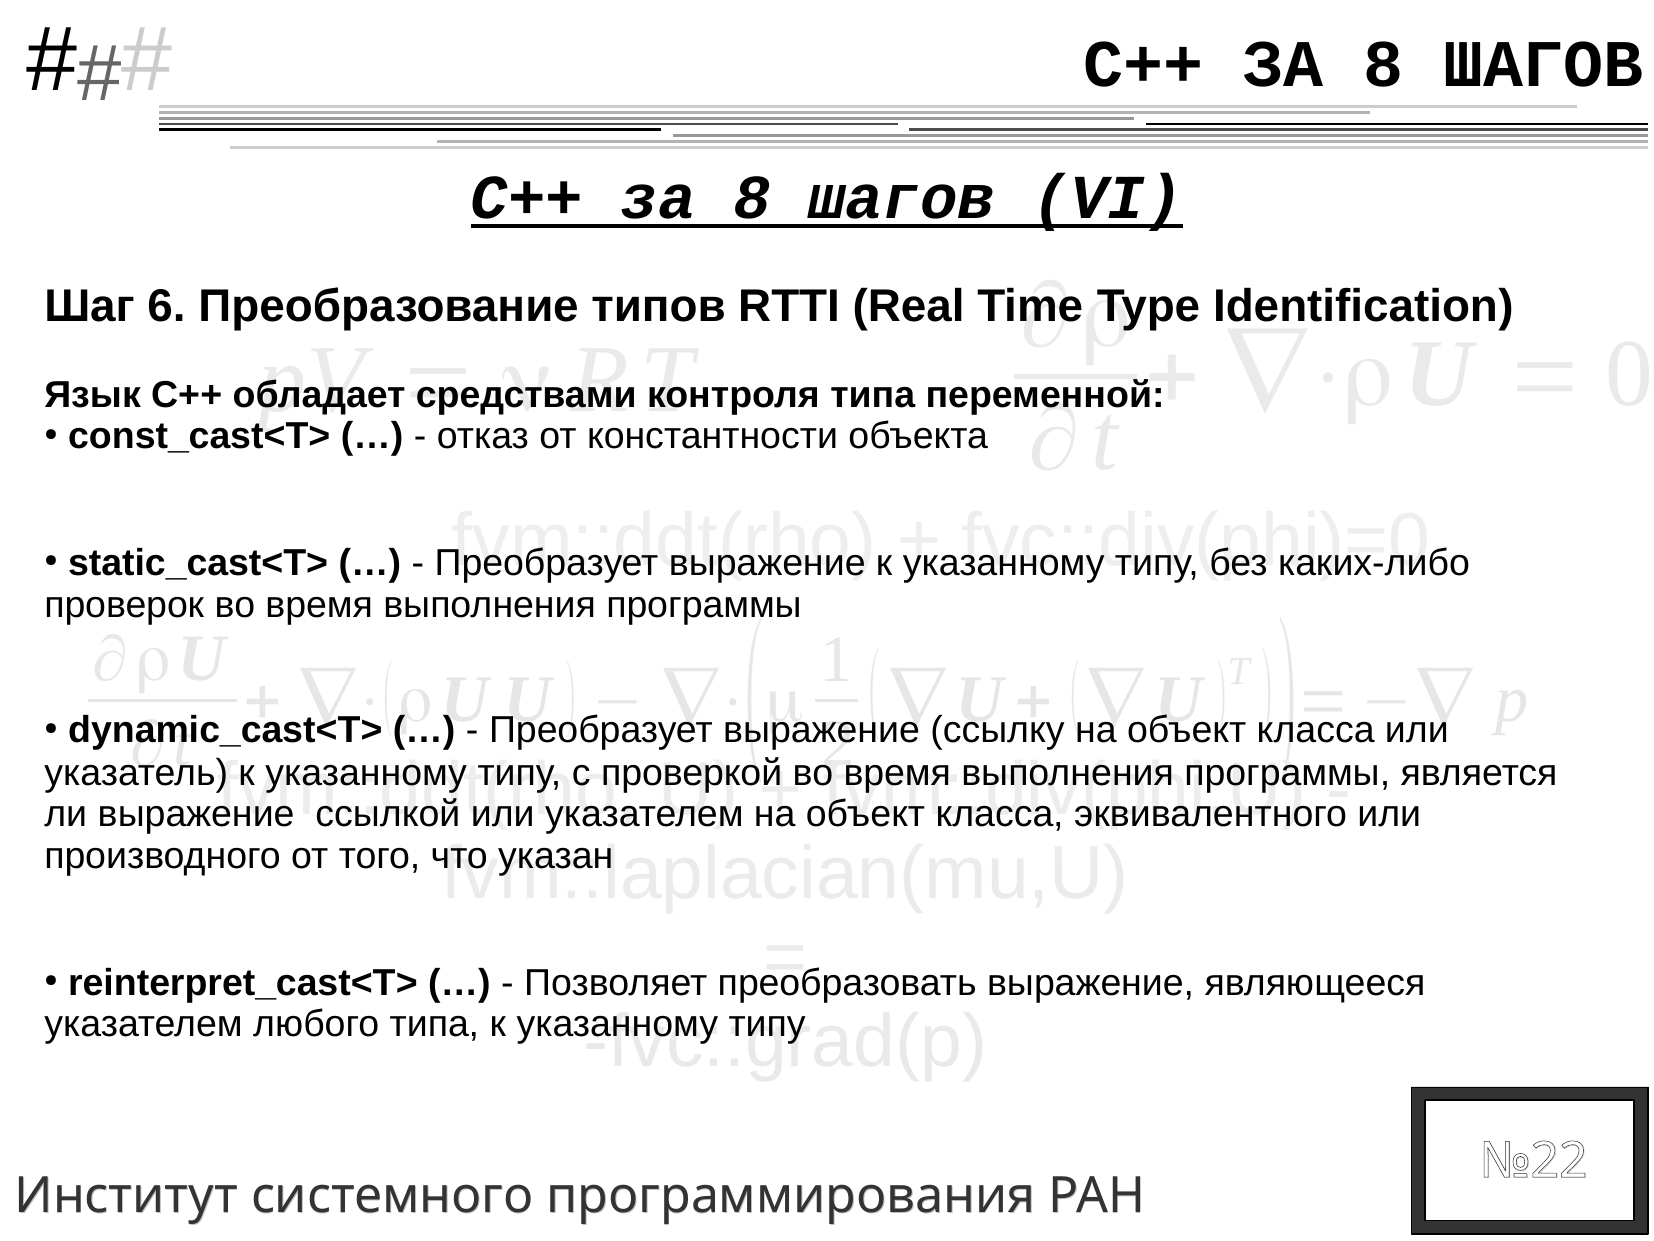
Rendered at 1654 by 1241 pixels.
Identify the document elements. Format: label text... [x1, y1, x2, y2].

text_box Шаг 6. Преобразование типов RTTI (Real Time Type Identification) Язык C++ обладает средствами контроля типа переменной: const_cast<T> (…) - отказ от константности объекта static_cast<T> (…) - Преобразует выражение к указанному типу, без каких-либо проверок во время выполнения программы dynamic_cast<T> (…) - Преобразует выражение (ссылку на объект класса или указатель) к указанному типу, с проверкой во время выполнения программы, является ли выражение ссылкой или указателем на объект класса, эквивалентного или производного от того, что указан reinterpret_cast<T> (…) - Позволяет преобразовать выражение, являющееся указателем любого типа, к указанному типу [29, 272, 1625, 1053]
title C++ за 8 шагов (VI) [0, 147, 1654, 257]
